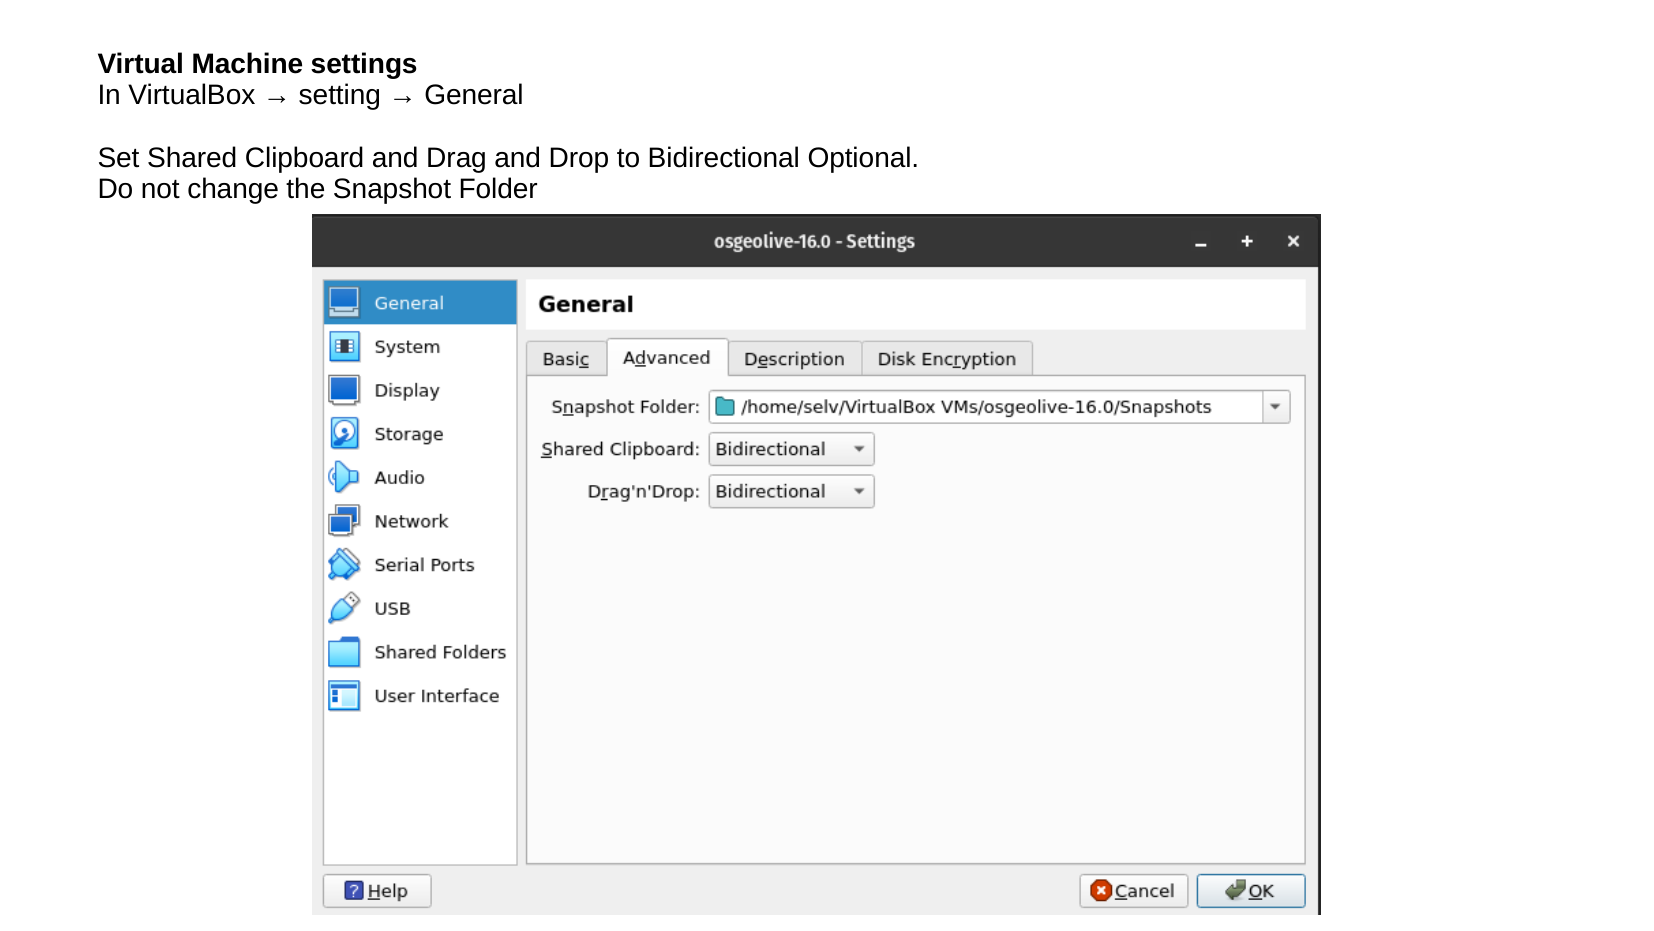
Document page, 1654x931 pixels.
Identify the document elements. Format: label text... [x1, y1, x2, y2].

picture [312, 214, 1321, 915]
text_box Virtual Machine settings In VirtualBox → setting → General Set Shared Clipboard and Drag and Drop to Bidirectional Optional. Do not change the Snapshot Folder [82, 40, 1571, 212]
